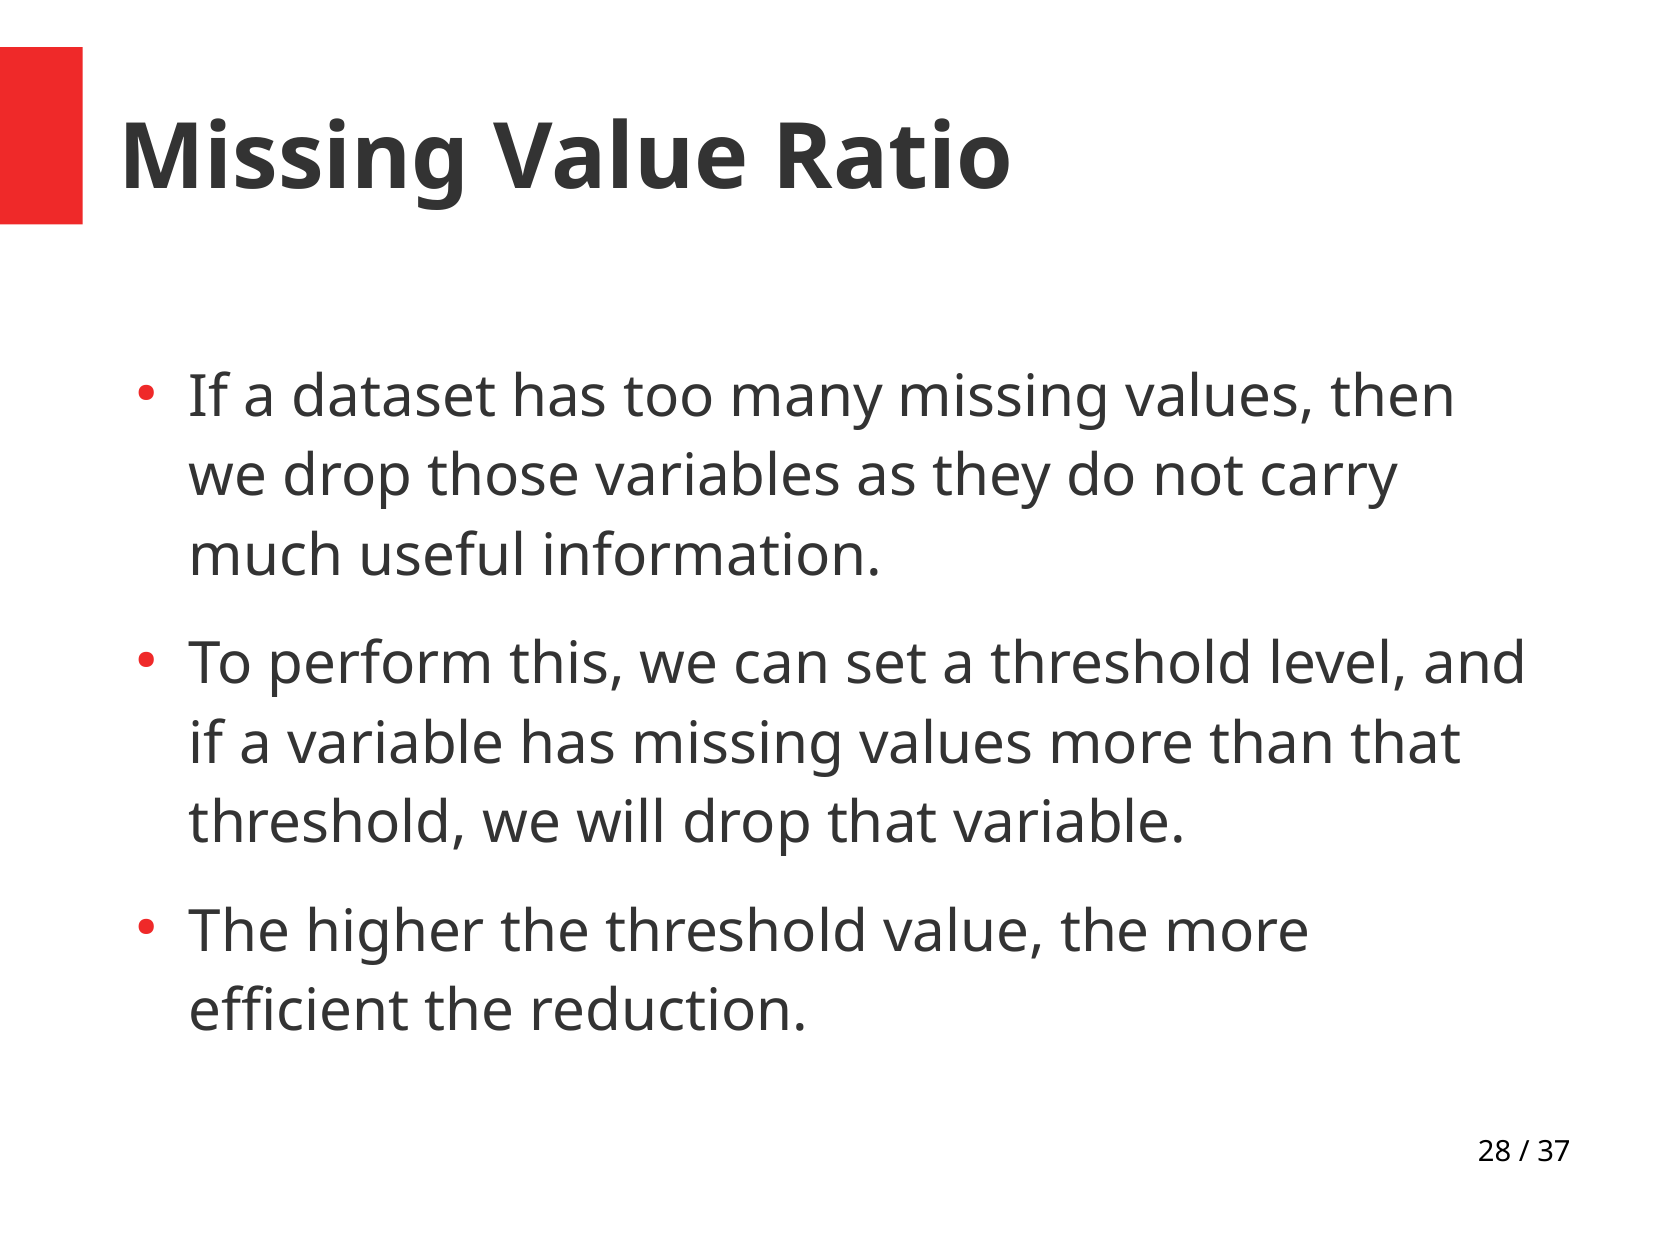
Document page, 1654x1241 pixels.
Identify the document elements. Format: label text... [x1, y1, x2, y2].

title Missing Value Ratio [118, 49, 1571, 257]
list If a dataset has too many missing values, then we drop those variables as they do not carry much useful information. To perform this, we can set a threshold level, and if a variable has missing values more than that threshold, we will drop that variable. The higher the threshold value, the more efficient the reduction. [118, 354, 1536, 1074]
